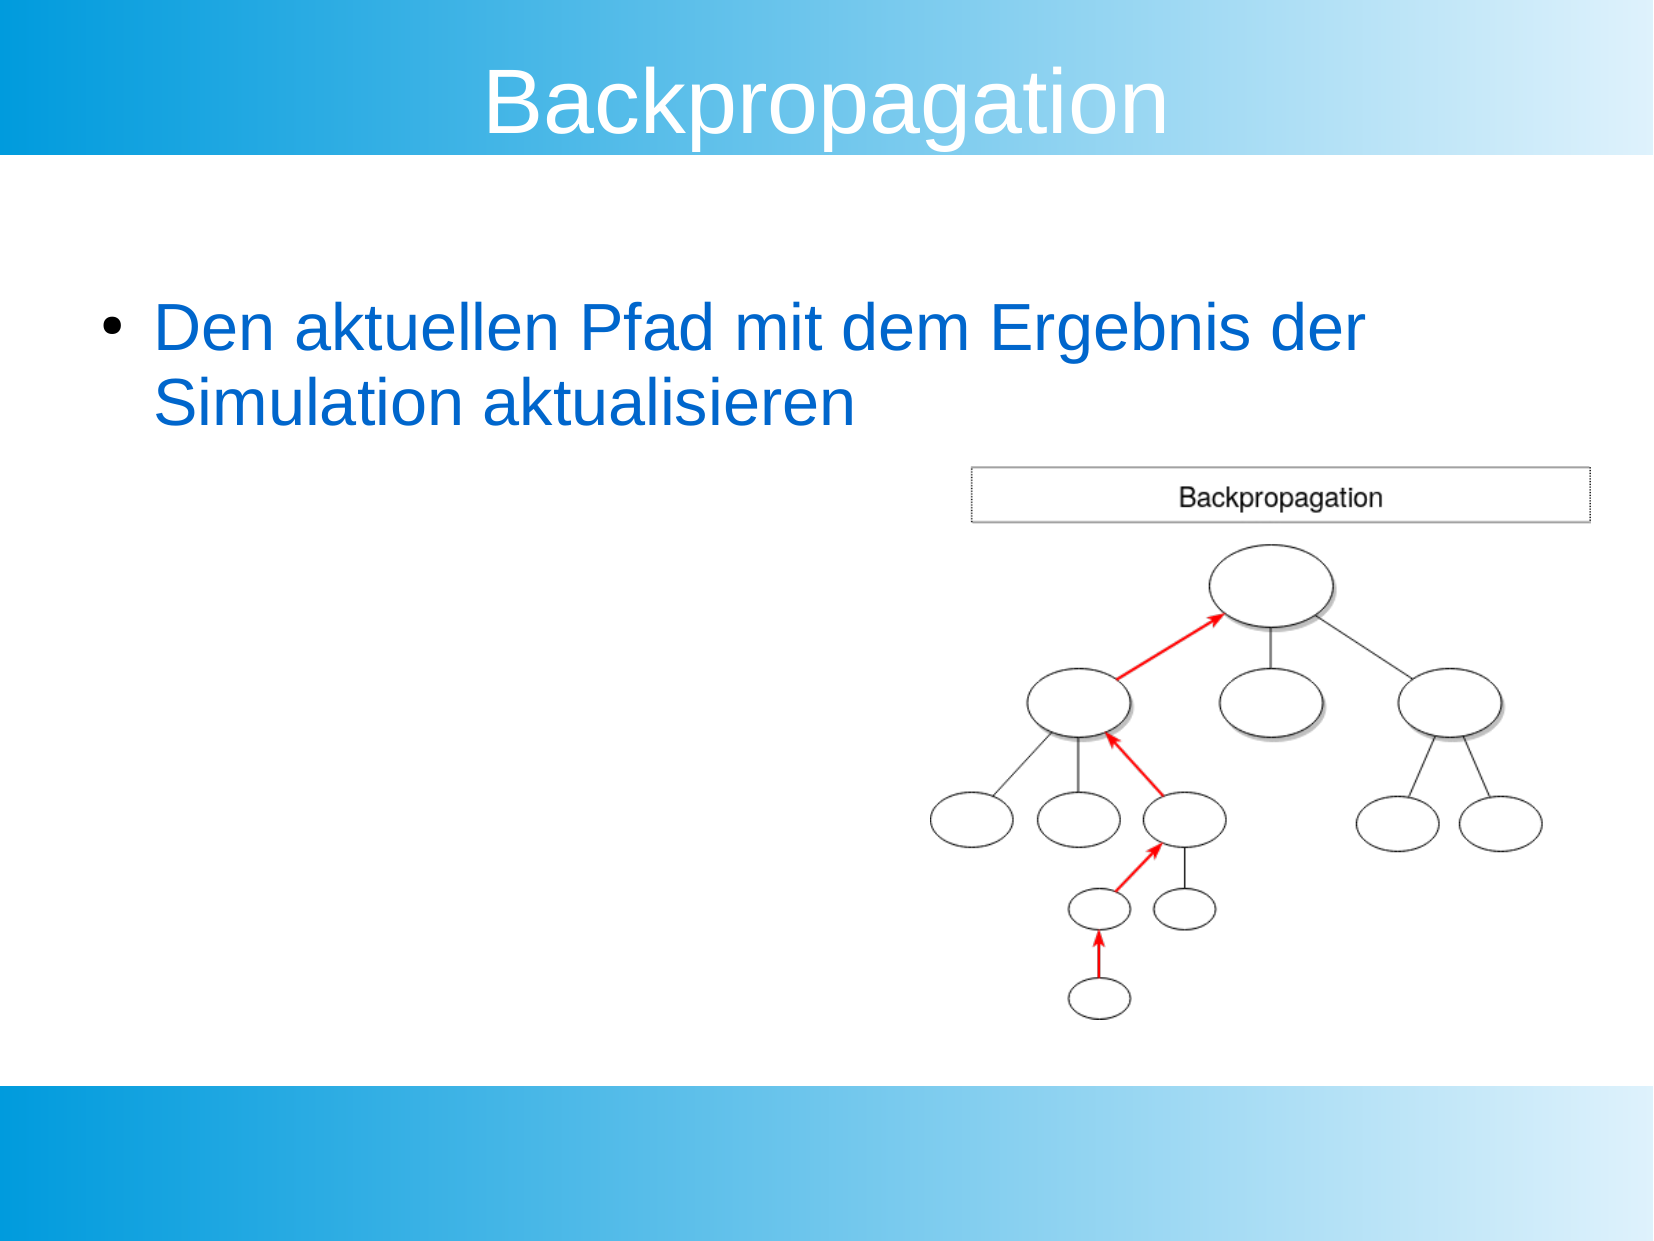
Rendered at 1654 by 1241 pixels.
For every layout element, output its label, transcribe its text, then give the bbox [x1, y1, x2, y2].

list Den aktuellen Pfad mit dem Ergebnis der Simulation aktualisieren [82, 290, 1571, 1010]
title Backpropagation [82, 49, 1571, 155]
picture [930, 466, 1591, 1021]
